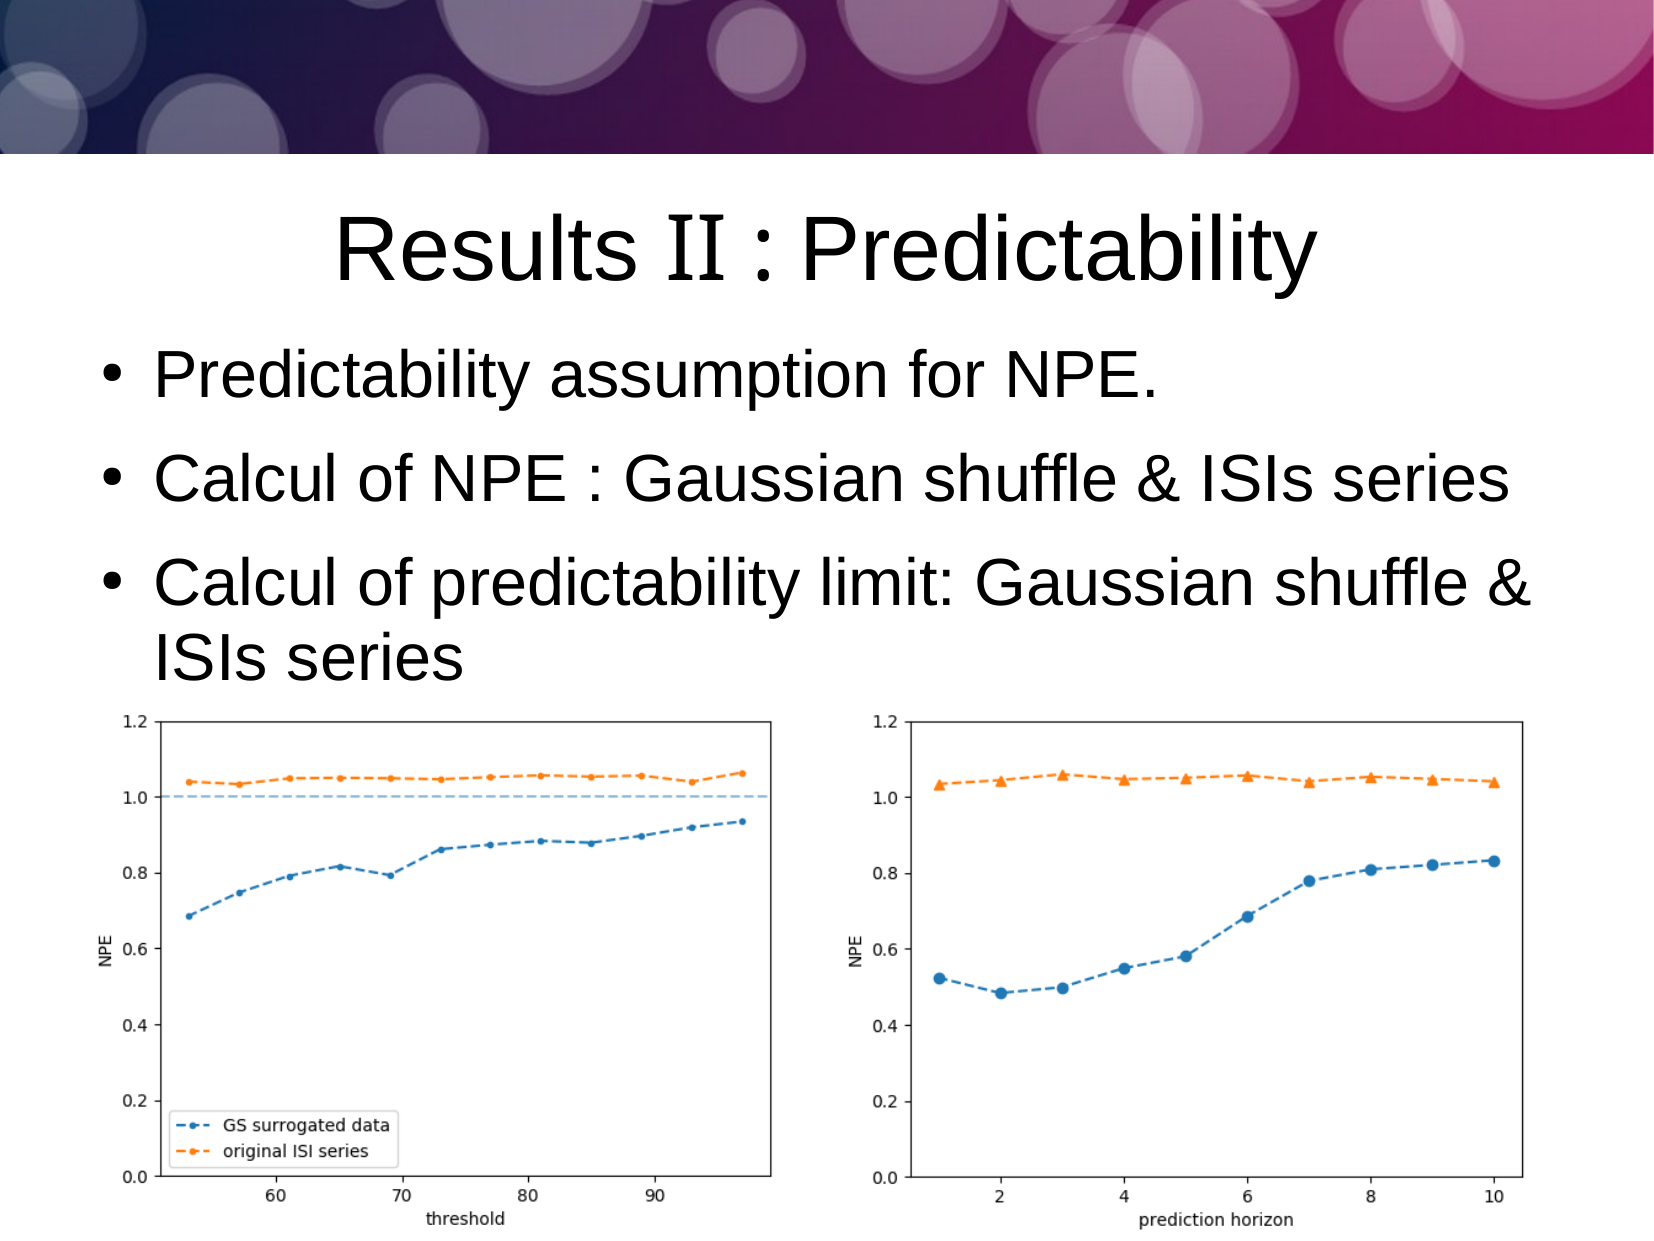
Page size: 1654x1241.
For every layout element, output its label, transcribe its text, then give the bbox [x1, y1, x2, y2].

picture [0, 0, 1654, 154]
list Predictability assumption for NPE. Calcul of NPE : Gaussian shuffle & ISIs series Calcul of predictability limit: Gaussian shuffle & ISIs series [82, 336, 1576, 705]
picture [62, 650, 1601, 1241]
title Results II : Predictability [82, 159, 1571, 331]
